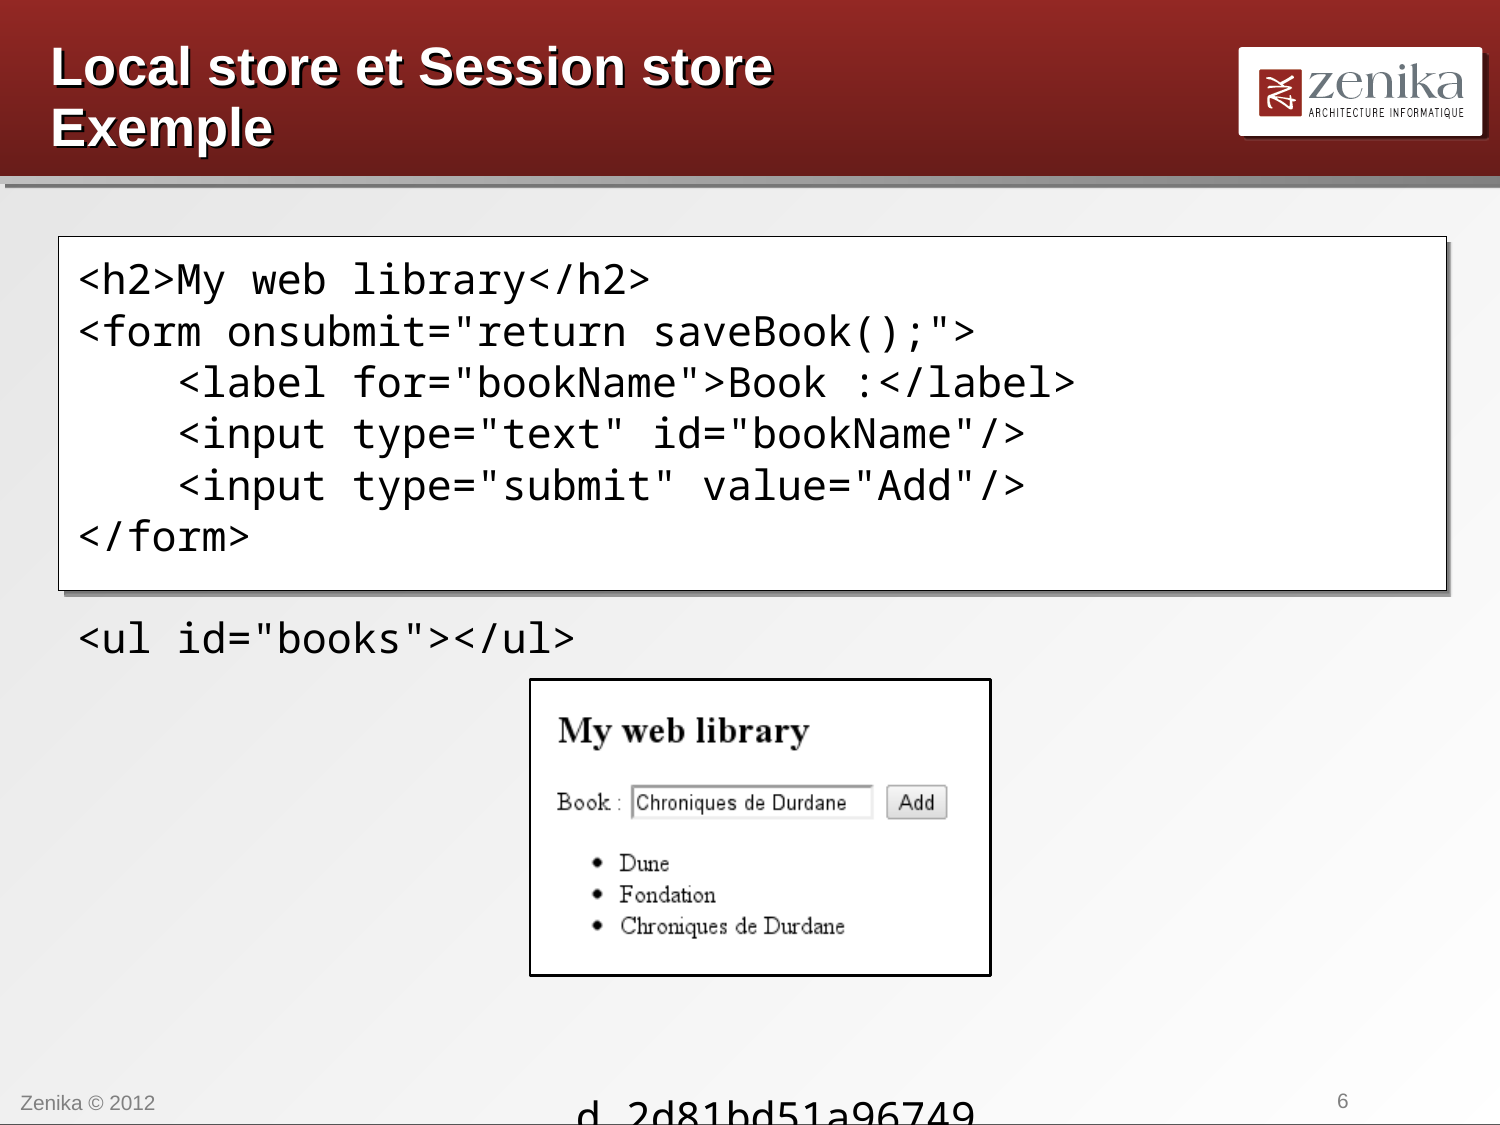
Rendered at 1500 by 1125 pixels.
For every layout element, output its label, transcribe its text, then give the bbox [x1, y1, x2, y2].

picture [1257, 58, 1464, 125]
title Local store et Session store Exemple [50, 15, 1206, 180]
text_box <h2>My web library</h2> <form onsubmit="return saveBook();"> <label for="bookName">Book :</label> <input type="text" id="bookName"/> <input type="submit" value="Add"/> </form> <ul id="books"></ul> [58, 236, 1447, 591]
picture [531, 680, 990, 975]
